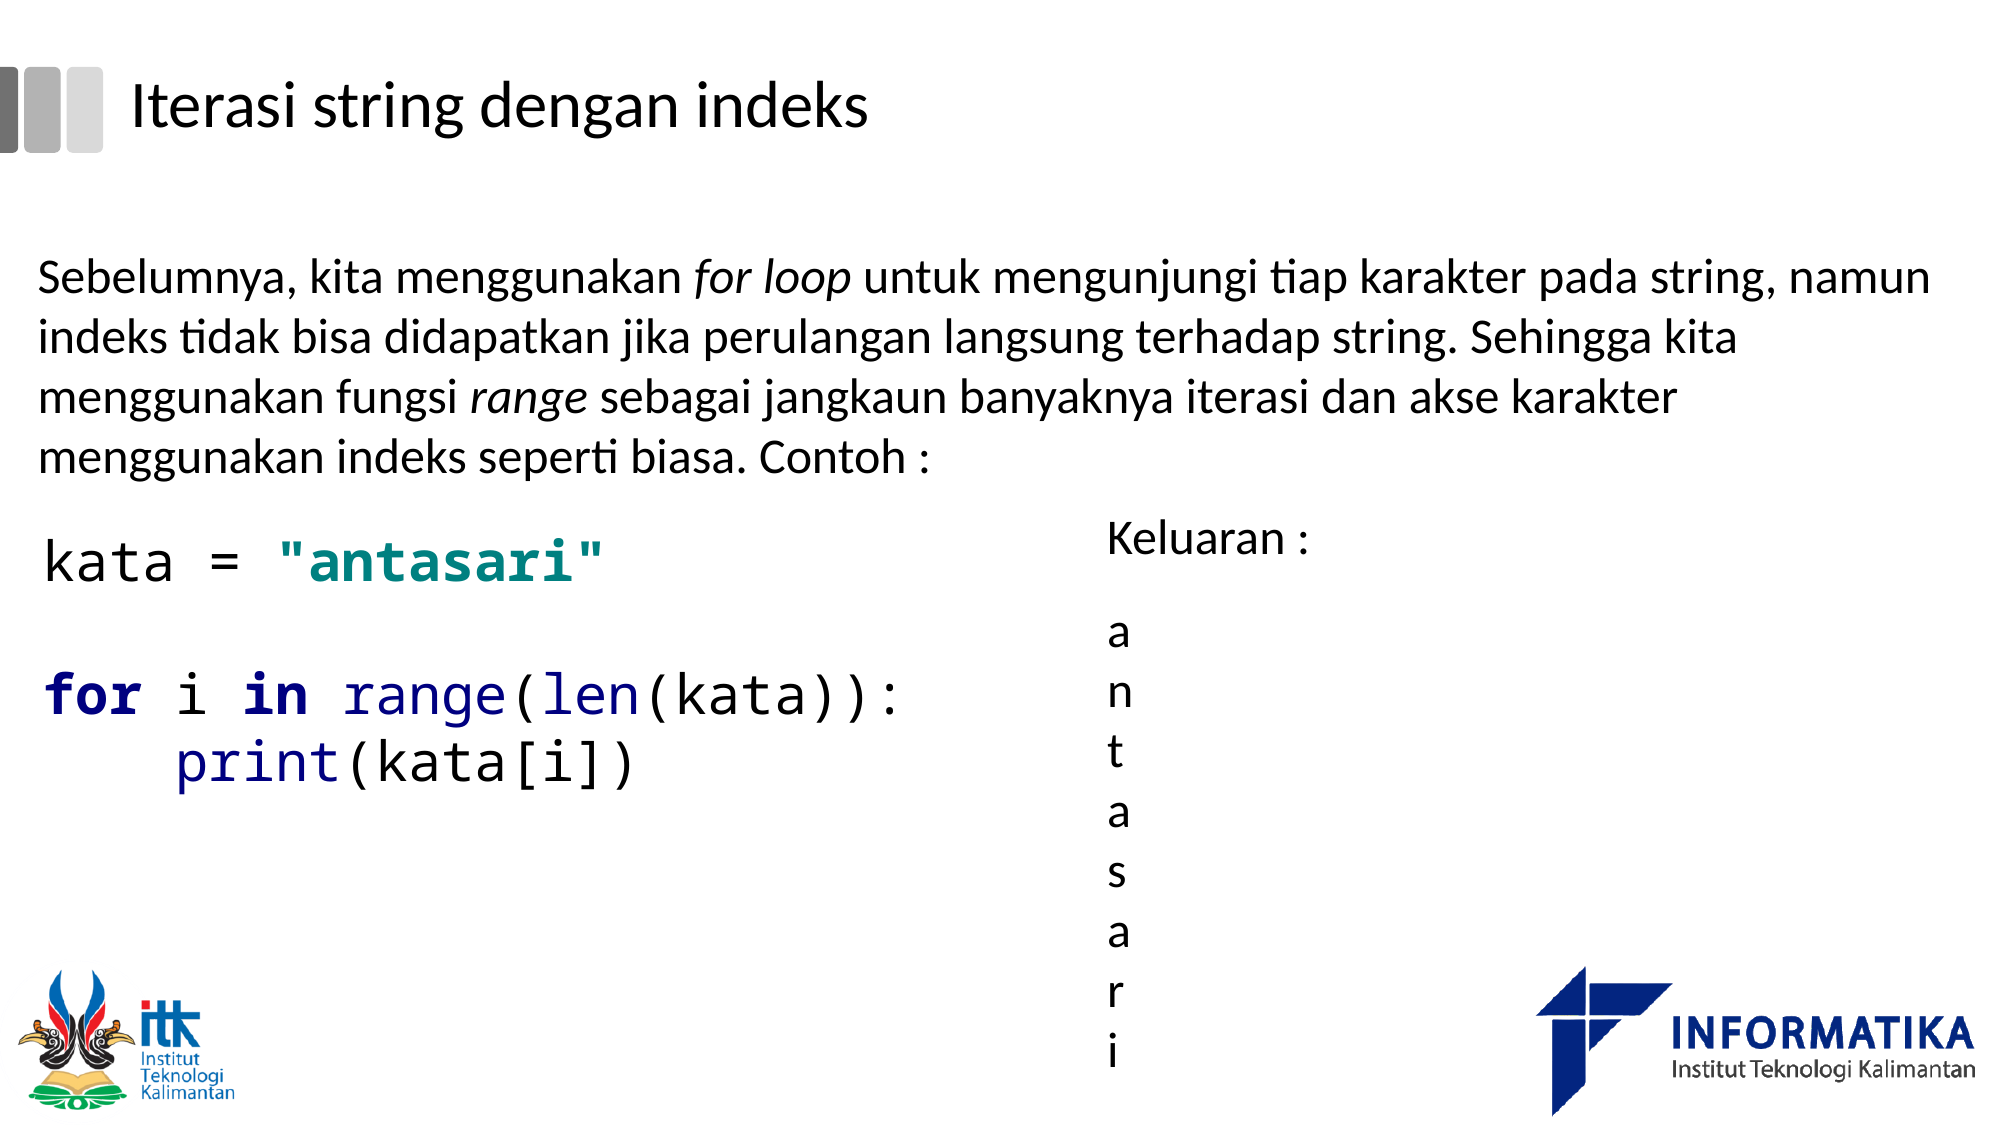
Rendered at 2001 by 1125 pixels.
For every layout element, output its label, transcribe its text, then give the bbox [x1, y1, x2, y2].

title Iterasi string dengan indeks [110, 50, 1836, 235]
picture [1534, 965, 1976, 1118]
text_box Keluaran : a n t a s a r i [1092, 496, 1837, 1086]
text_box kata = "antasari" for i in range(len(kata)): print(kata[i]) [22, 516, 1013, 803]
picture [0, 935, 253, 1125]
text_box Sebelumnya, kita menggunakan for loop untuk mengunjungi tiap karakter pada string, namun indeks tidak bisa didapatkan jika perulangan langsung terhadap string. Sehingga kita menggunakan fungsi range sebagai jangkaun banyaknya iterasi dan akse karakter menggunakan indeks seperti biasa. Contoh : [22, 235, 1965, 491]
